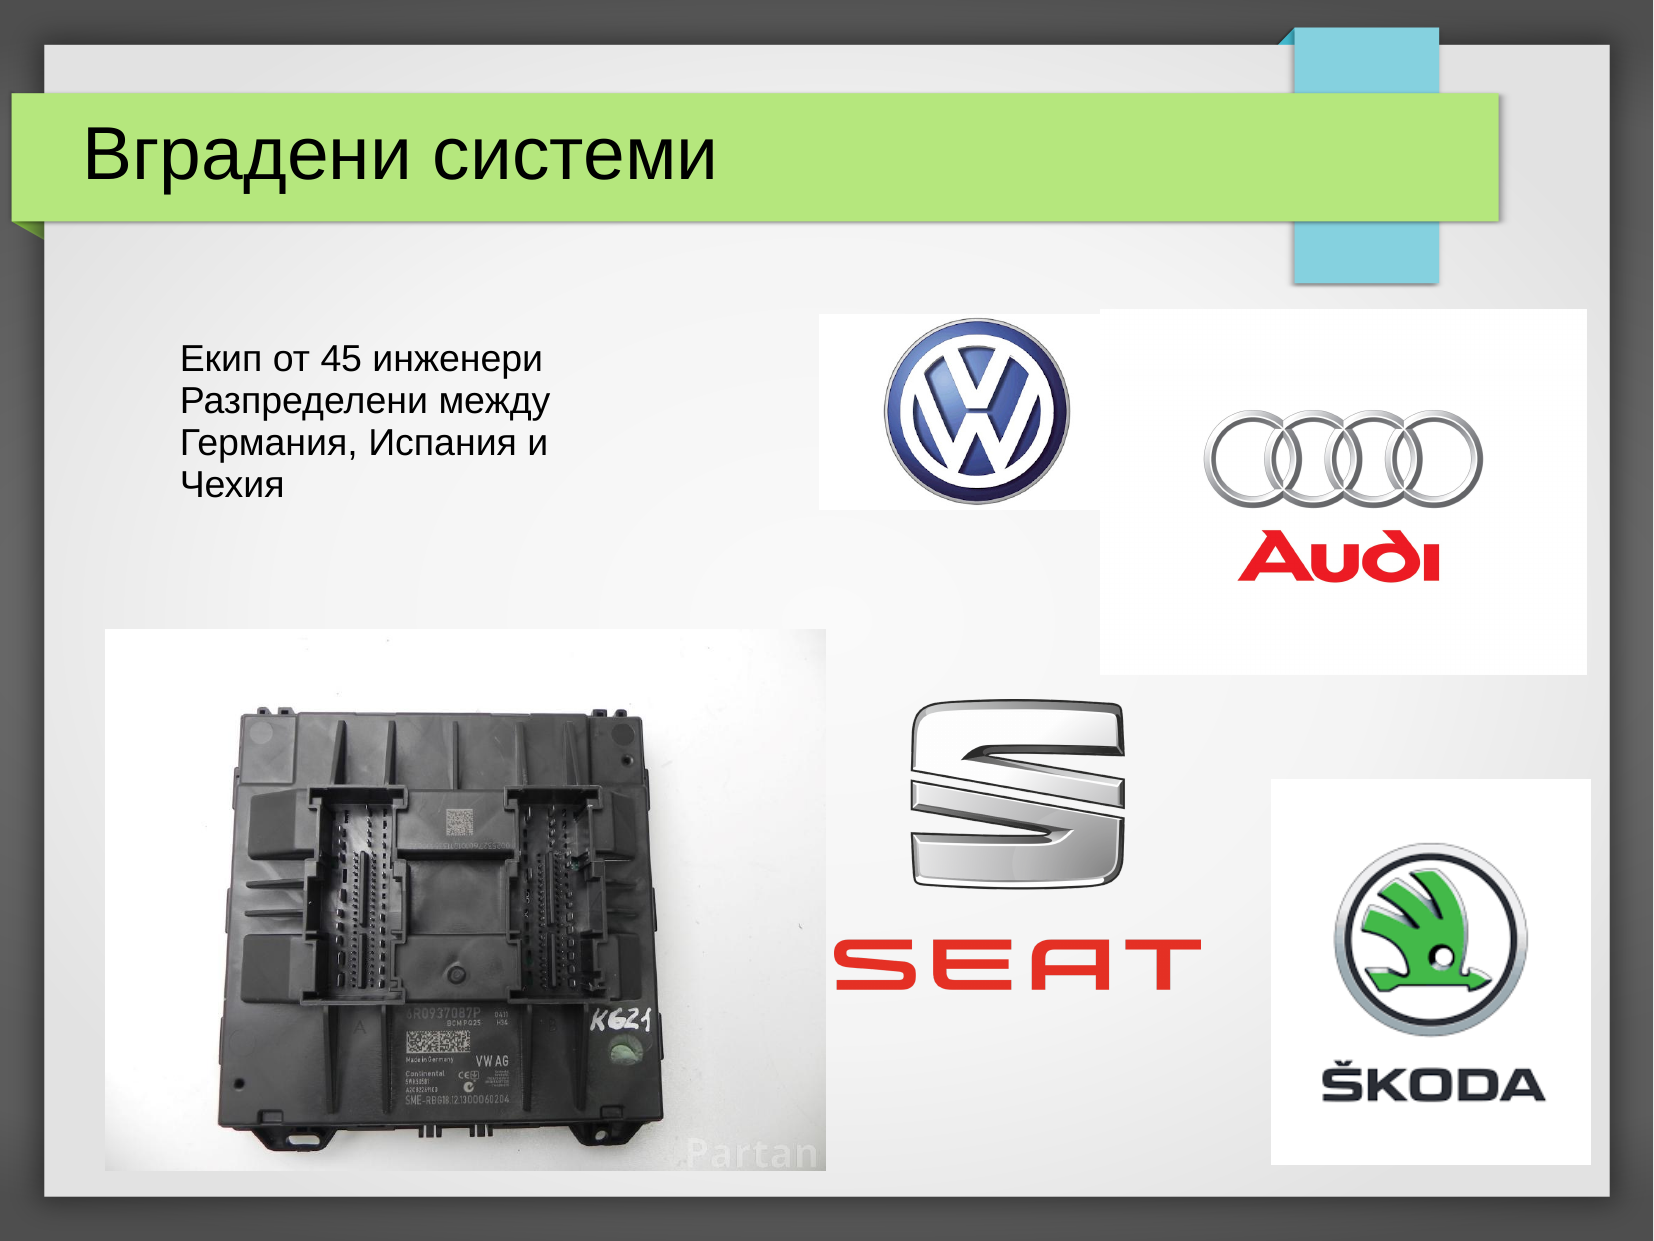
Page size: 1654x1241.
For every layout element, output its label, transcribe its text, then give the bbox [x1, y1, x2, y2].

text_box Екип от 45 инженери Разпределени между Германия, Испания и Чехия [165, 330, 575, 513]
title Вградени системи [82, 94, 1264, 213]
picture [0, 0, 1654, 1241]
subtitle [82, 295, 1571, 1015]
